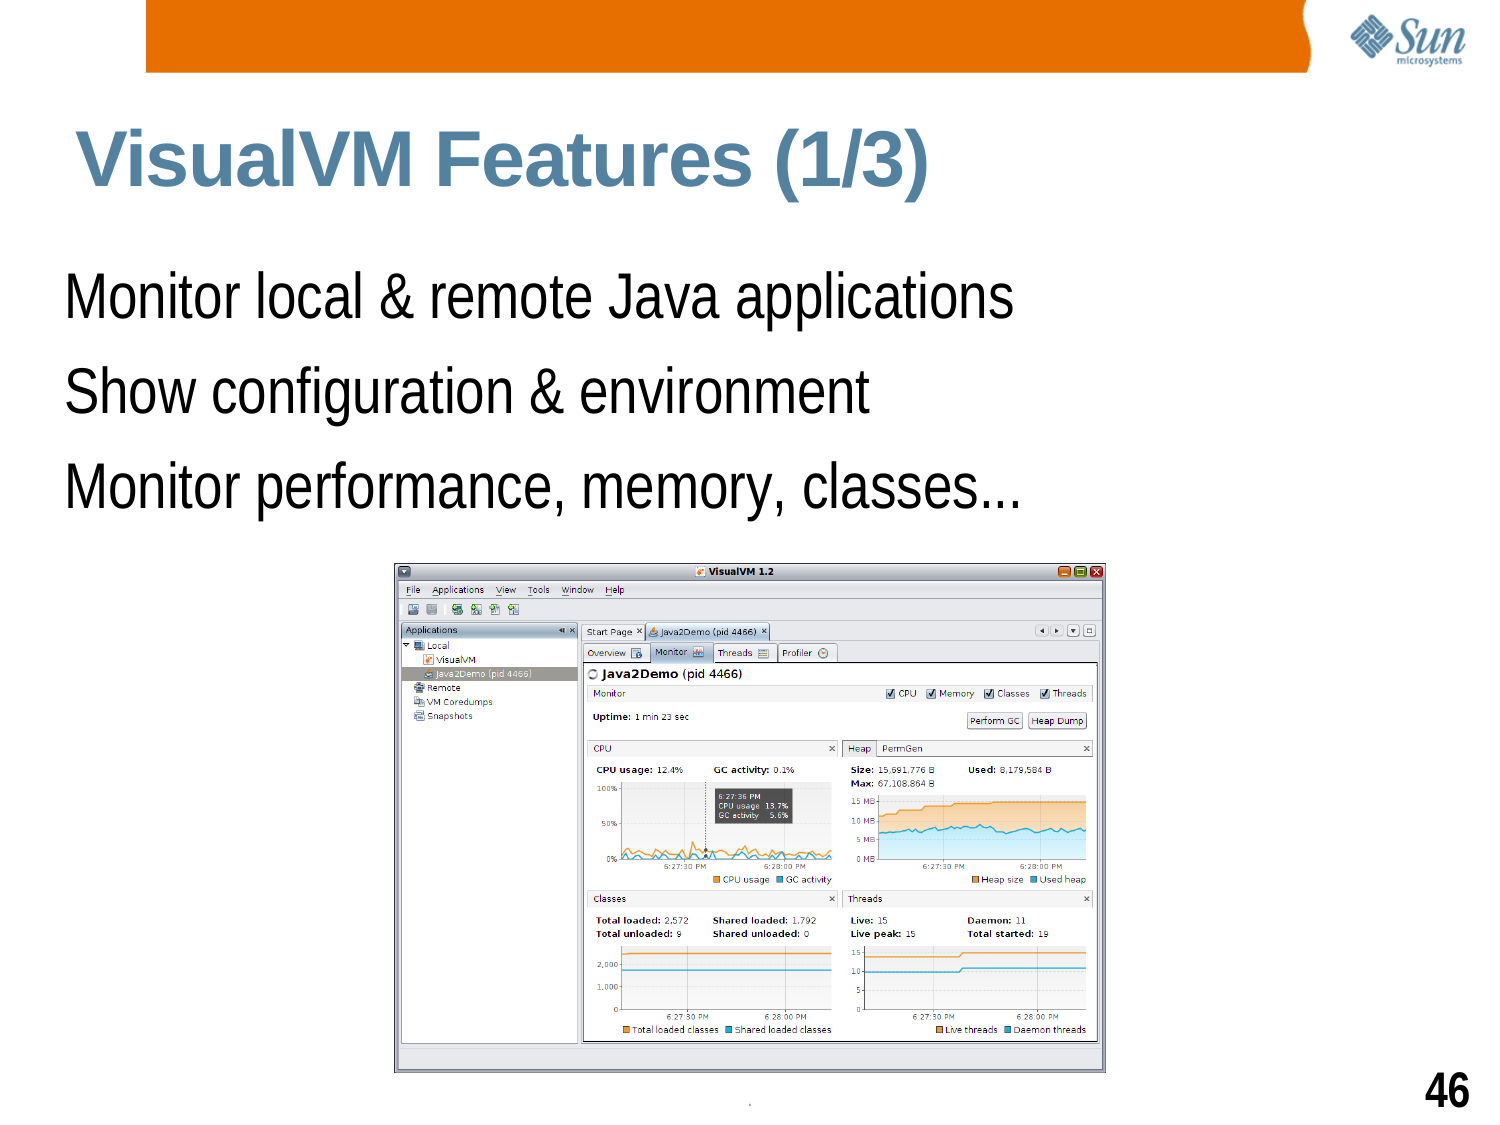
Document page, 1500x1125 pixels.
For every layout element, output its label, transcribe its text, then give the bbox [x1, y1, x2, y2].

picture [146, 0, 1500, 75]
list Monitor local & remote Java applications Show configuration & environment Monitor performance, memory, classes... [64, 257, 1454, 1062]
picture [394, 563, 1106, 1073]
title VisualVM Features (1/3) [74, 122, 1437, 227]
